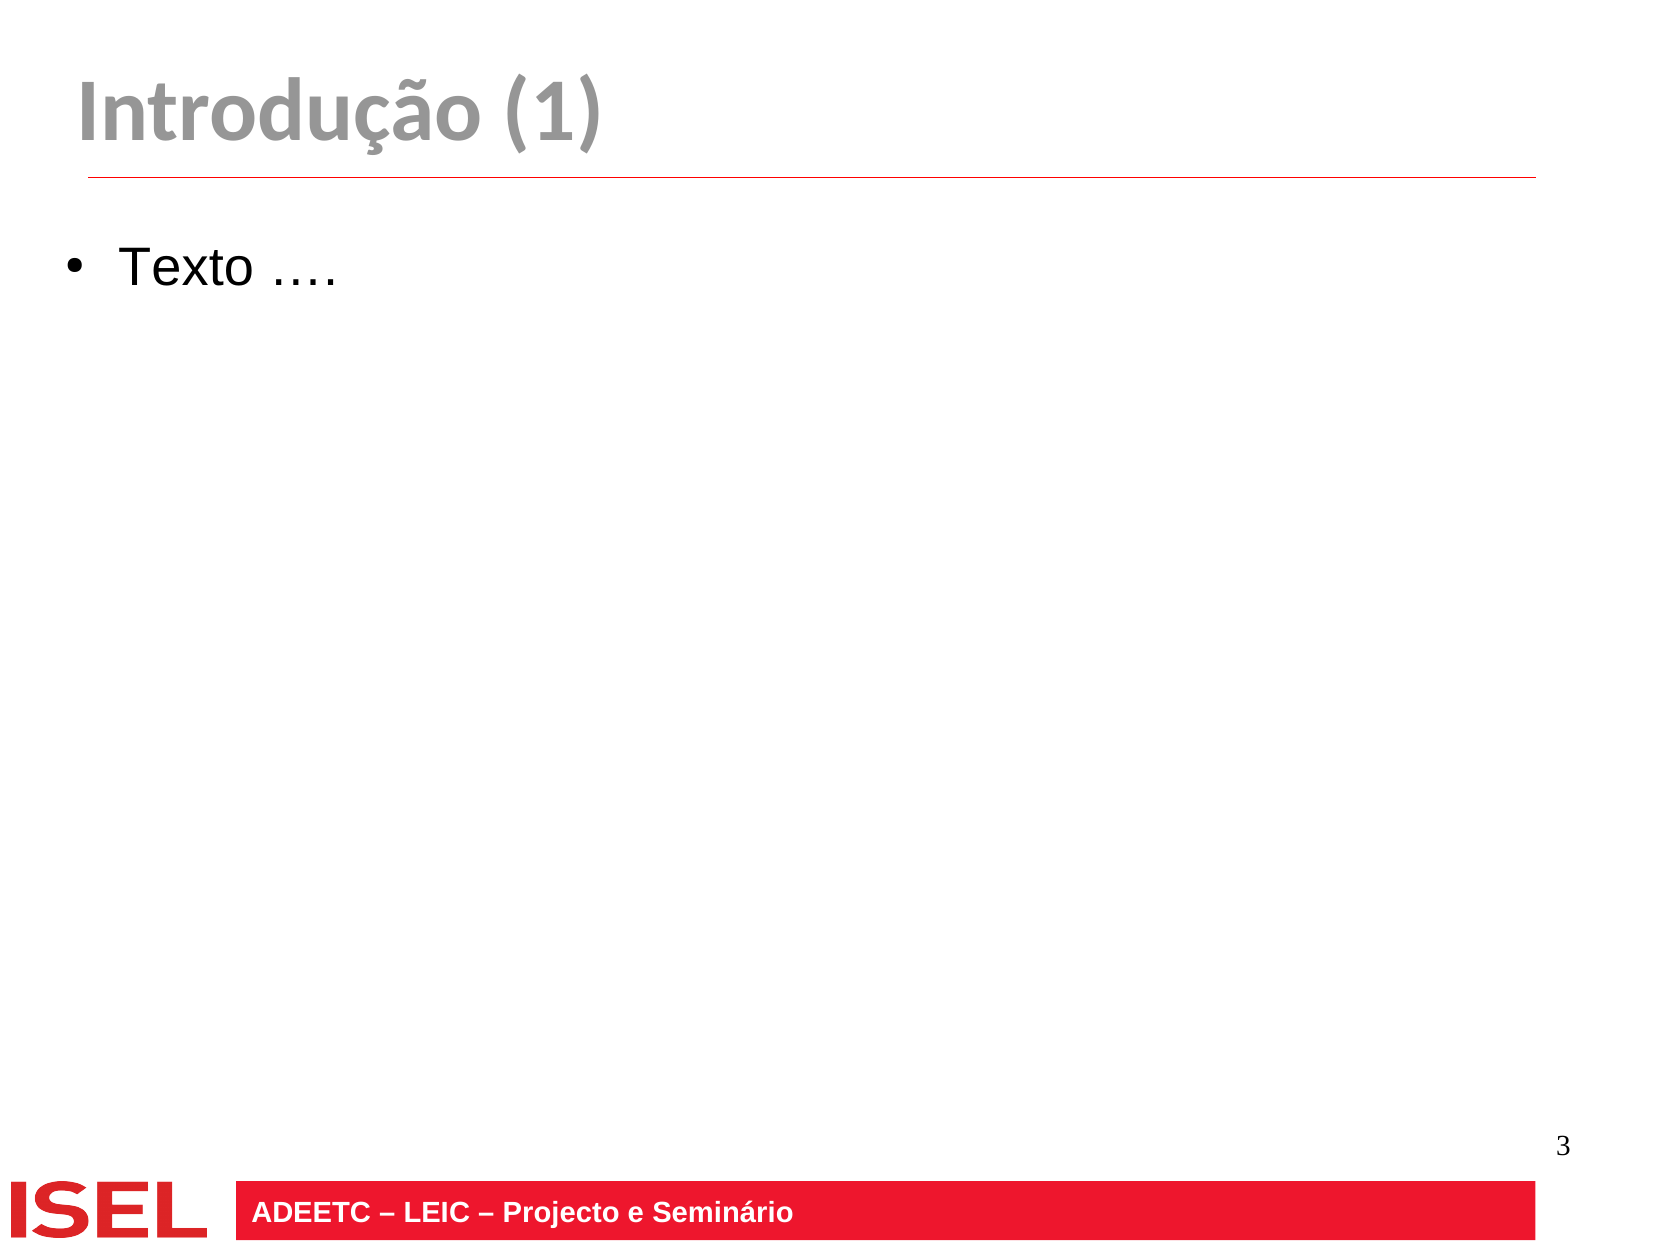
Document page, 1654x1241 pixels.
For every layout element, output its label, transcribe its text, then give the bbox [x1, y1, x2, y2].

list Texto …. [47, 236, 1536, 1055]
title Introdução (1) [76, 59, 1565, 178]
text_box ADEETC – LEIC – Projecto e Seminário [236, 1181, 1536, 1241]
picture [11, 1181, 207, 1238]
